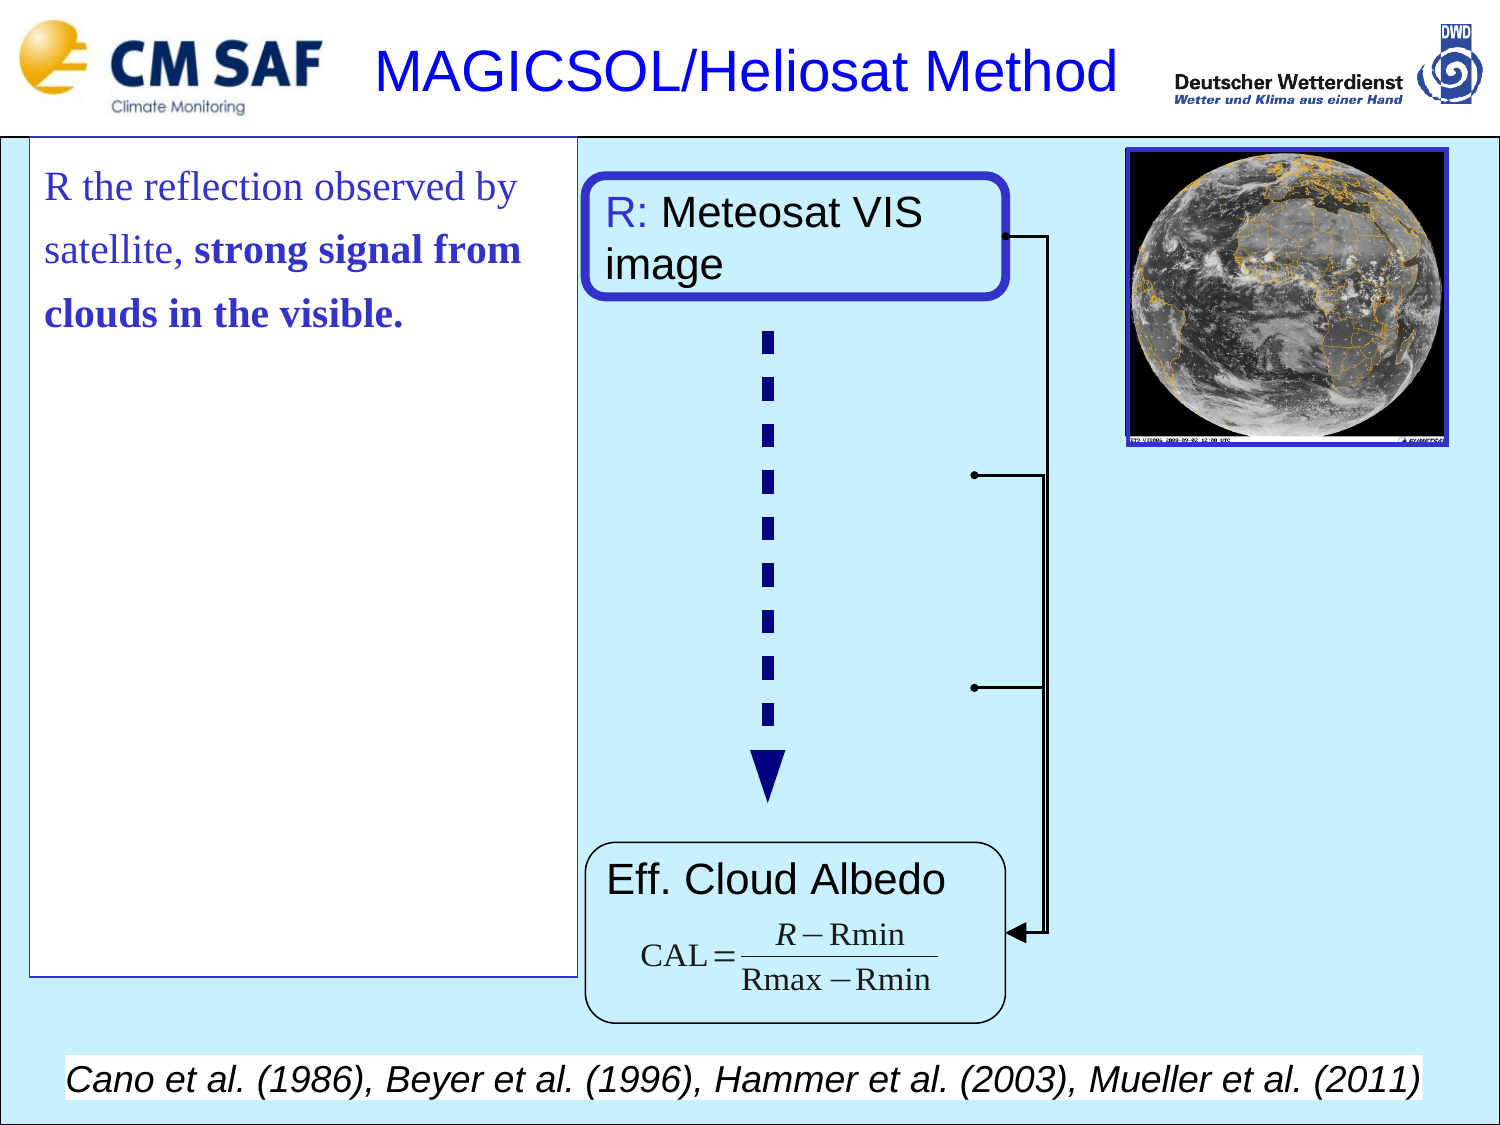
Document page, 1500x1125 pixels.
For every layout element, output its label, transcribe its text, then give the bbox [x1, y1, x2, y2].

picture [1175, 24, 1483, 104]
text_box R: Meteosat VIS image [585, 175, 1006, 297]
picture [1130, 152, 1444, 442]
text_box MAGICSOL/Heliosat Method [359, 31, 1135, 111]
picture [17, 19, 325, 117]
text_box Eff. Cloud Albedo [585, 842, 1006, 1024]
list R the reflection observed by satellite, strong signal from clouds in the visible. [29, 137, 578, 978]
text_box Cano et al. (1986), Beyer et al. (1996), Hammer et al. (2003), Mueller et al. (2011) [65, 1054, 1423, 1100]
